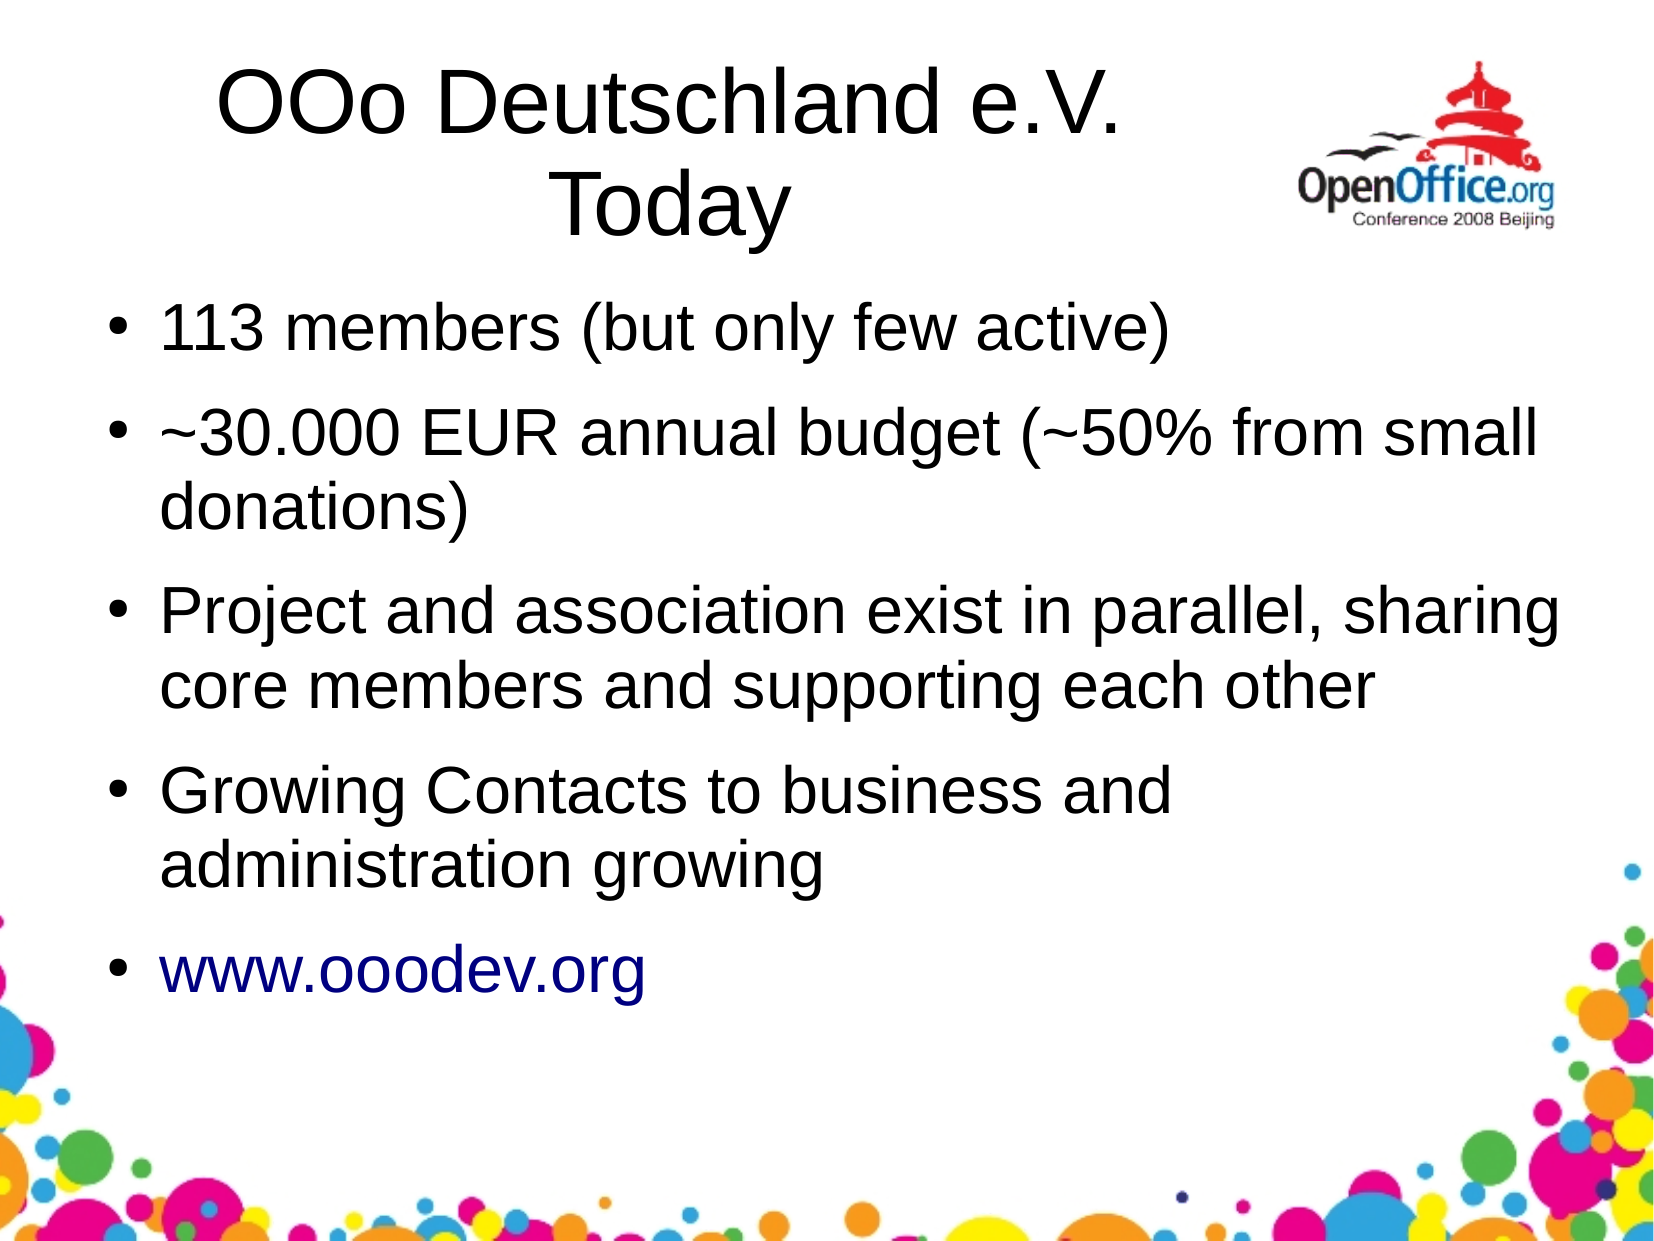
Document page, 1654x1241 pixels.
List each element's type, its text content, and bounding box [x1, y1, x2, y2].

picture [1285, 51, 1569, 250]
title OOo Deutschland e.V. Today [82, 50, 1258, 256]
picture [0, 810, 1654, 1241]
list 113 members (but only few active) ~30.000 EUR annual budget (~50% from small donations) Project and association exist in parallel, sharing core members and supporting each other Growing Contacts to business and administration growing www.ooodev.org [88, 290, 1577, 1094]
